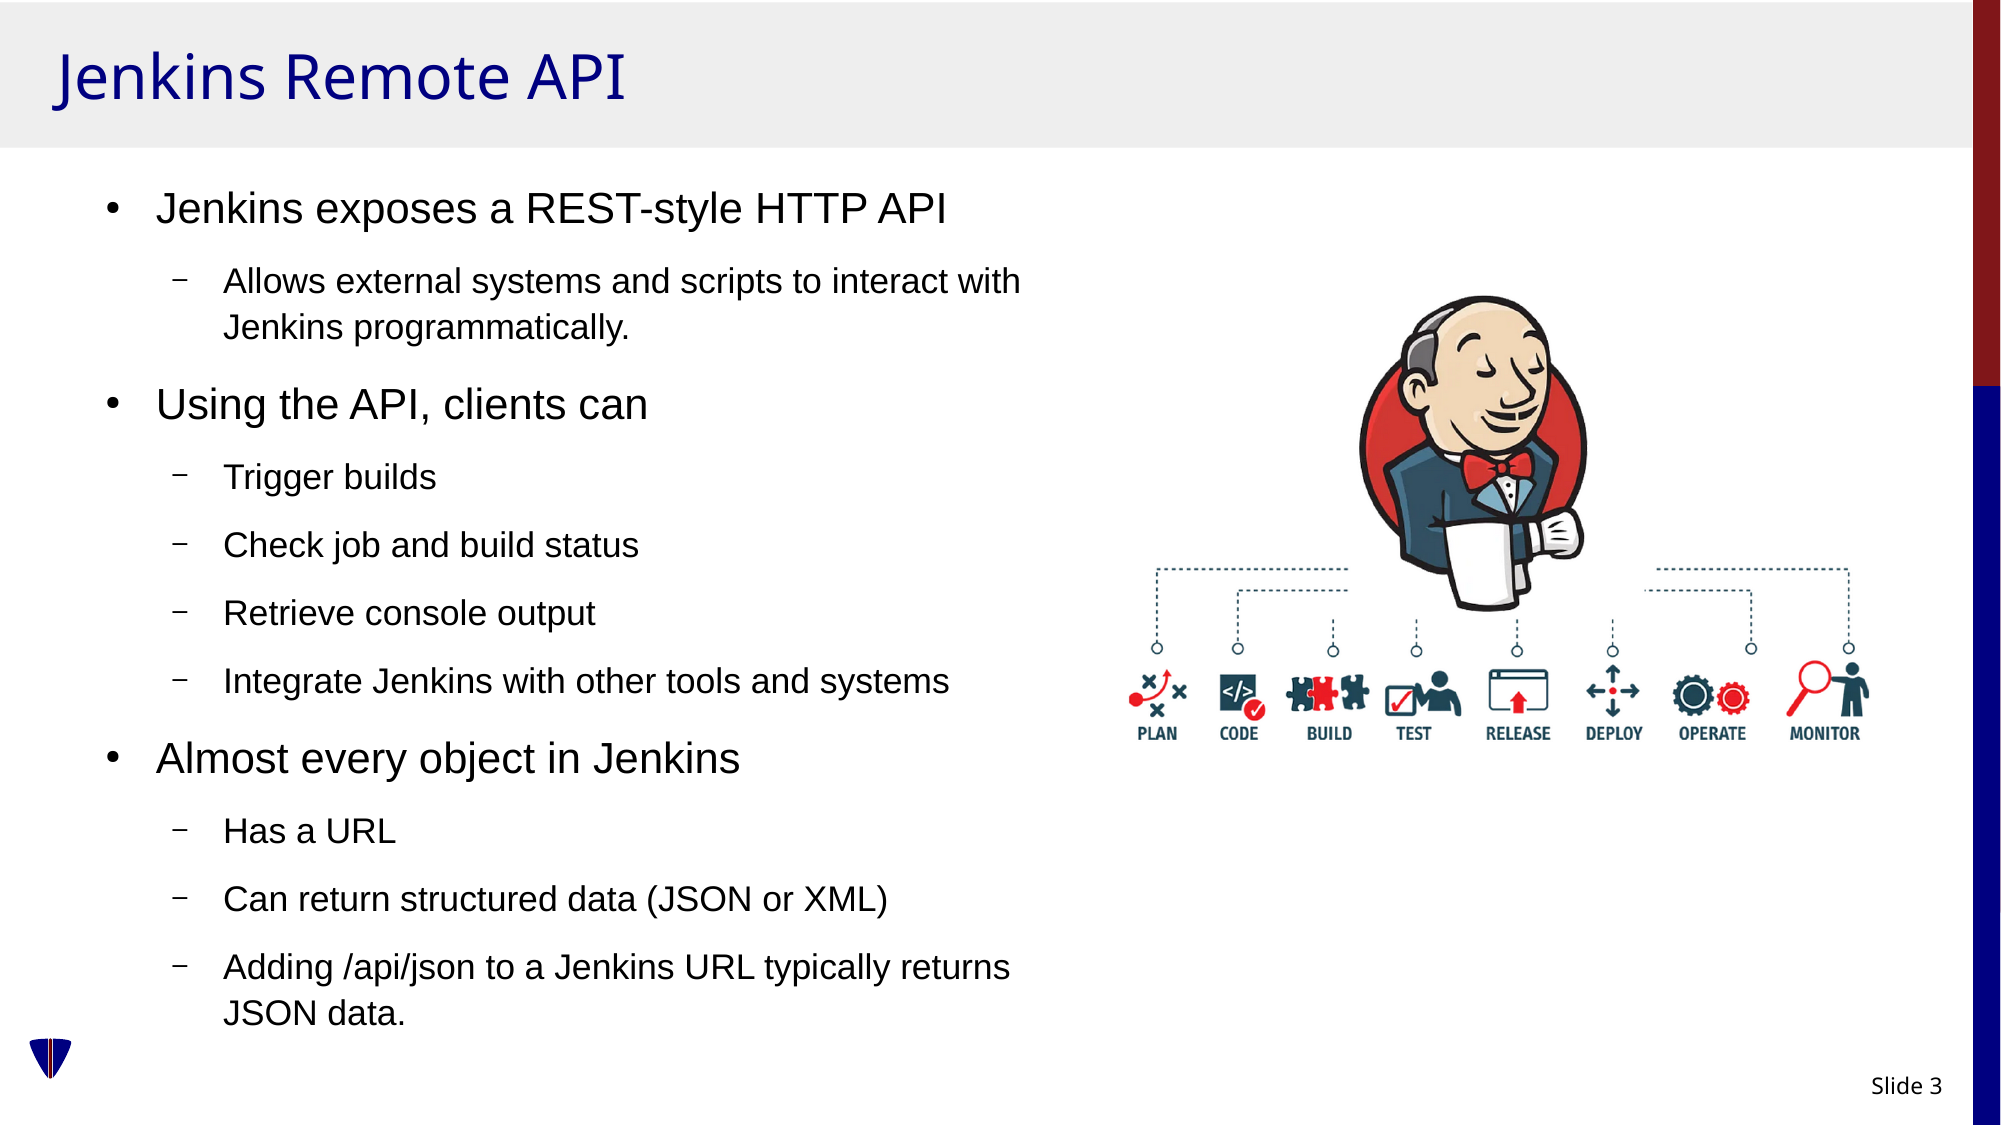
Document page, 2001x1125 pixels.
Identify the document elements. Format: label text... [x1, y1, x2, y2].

list Jenkins exposes a REST-style HTTP API Allows external systems and scripts to interact with Jenkins programmatically. Using the API, clients can Trigger builds Check job and build status Retrieve console output Integrate Jenkins with other tools and systems Almost every object in Jenkins Has a URL Can return structured data (JSON or XML) Adding /api/json to a Jenkins URL typically returns JSON data. [88, 177, 1034, 1034]
picture [1122, 295, 1876, 749]
title Jenkins Remote API [0, 2, 1973, 148]
